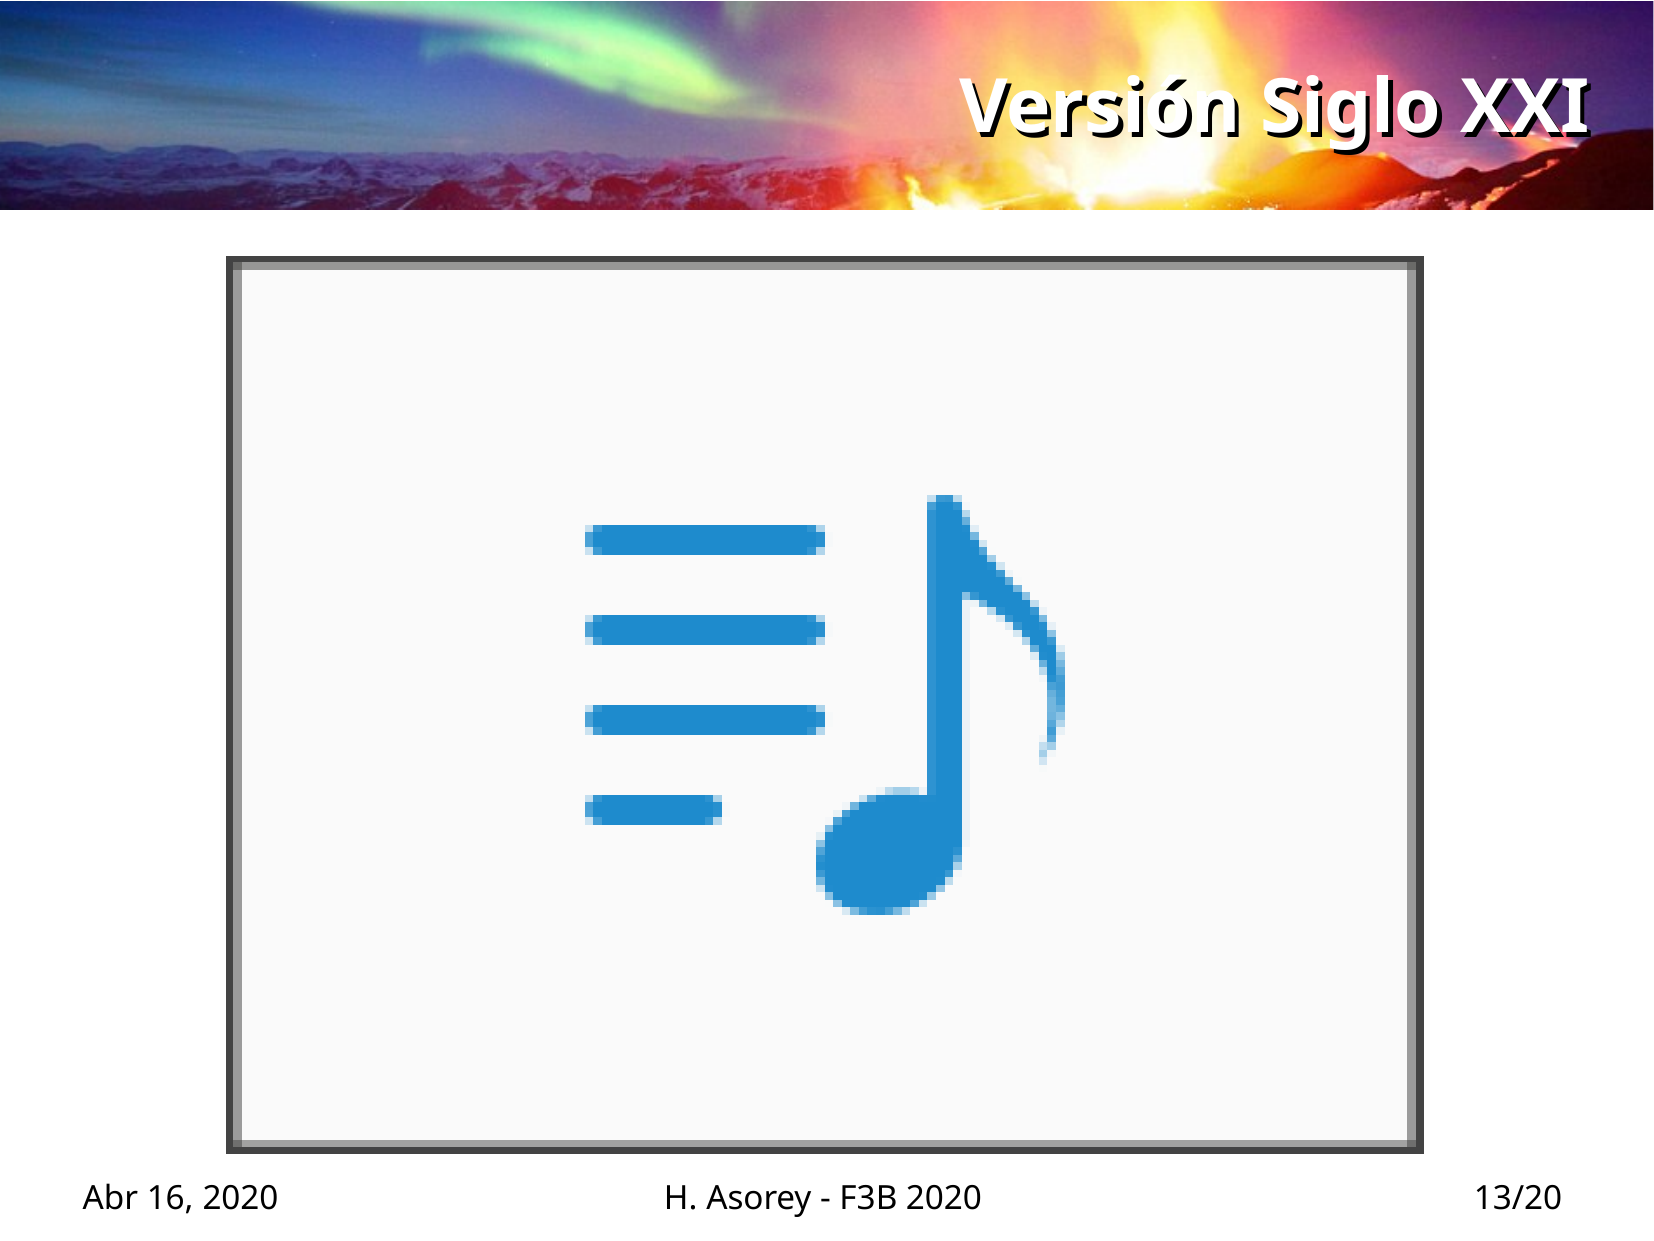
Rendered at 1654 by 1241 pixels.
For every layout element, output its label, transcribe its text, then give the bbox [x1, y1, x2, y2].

picture [0, 1, 1654, 210]
text_box [225, 255, 1426, 1156]
title Versión Siglo XXI [45, 15, 1606, 191]
